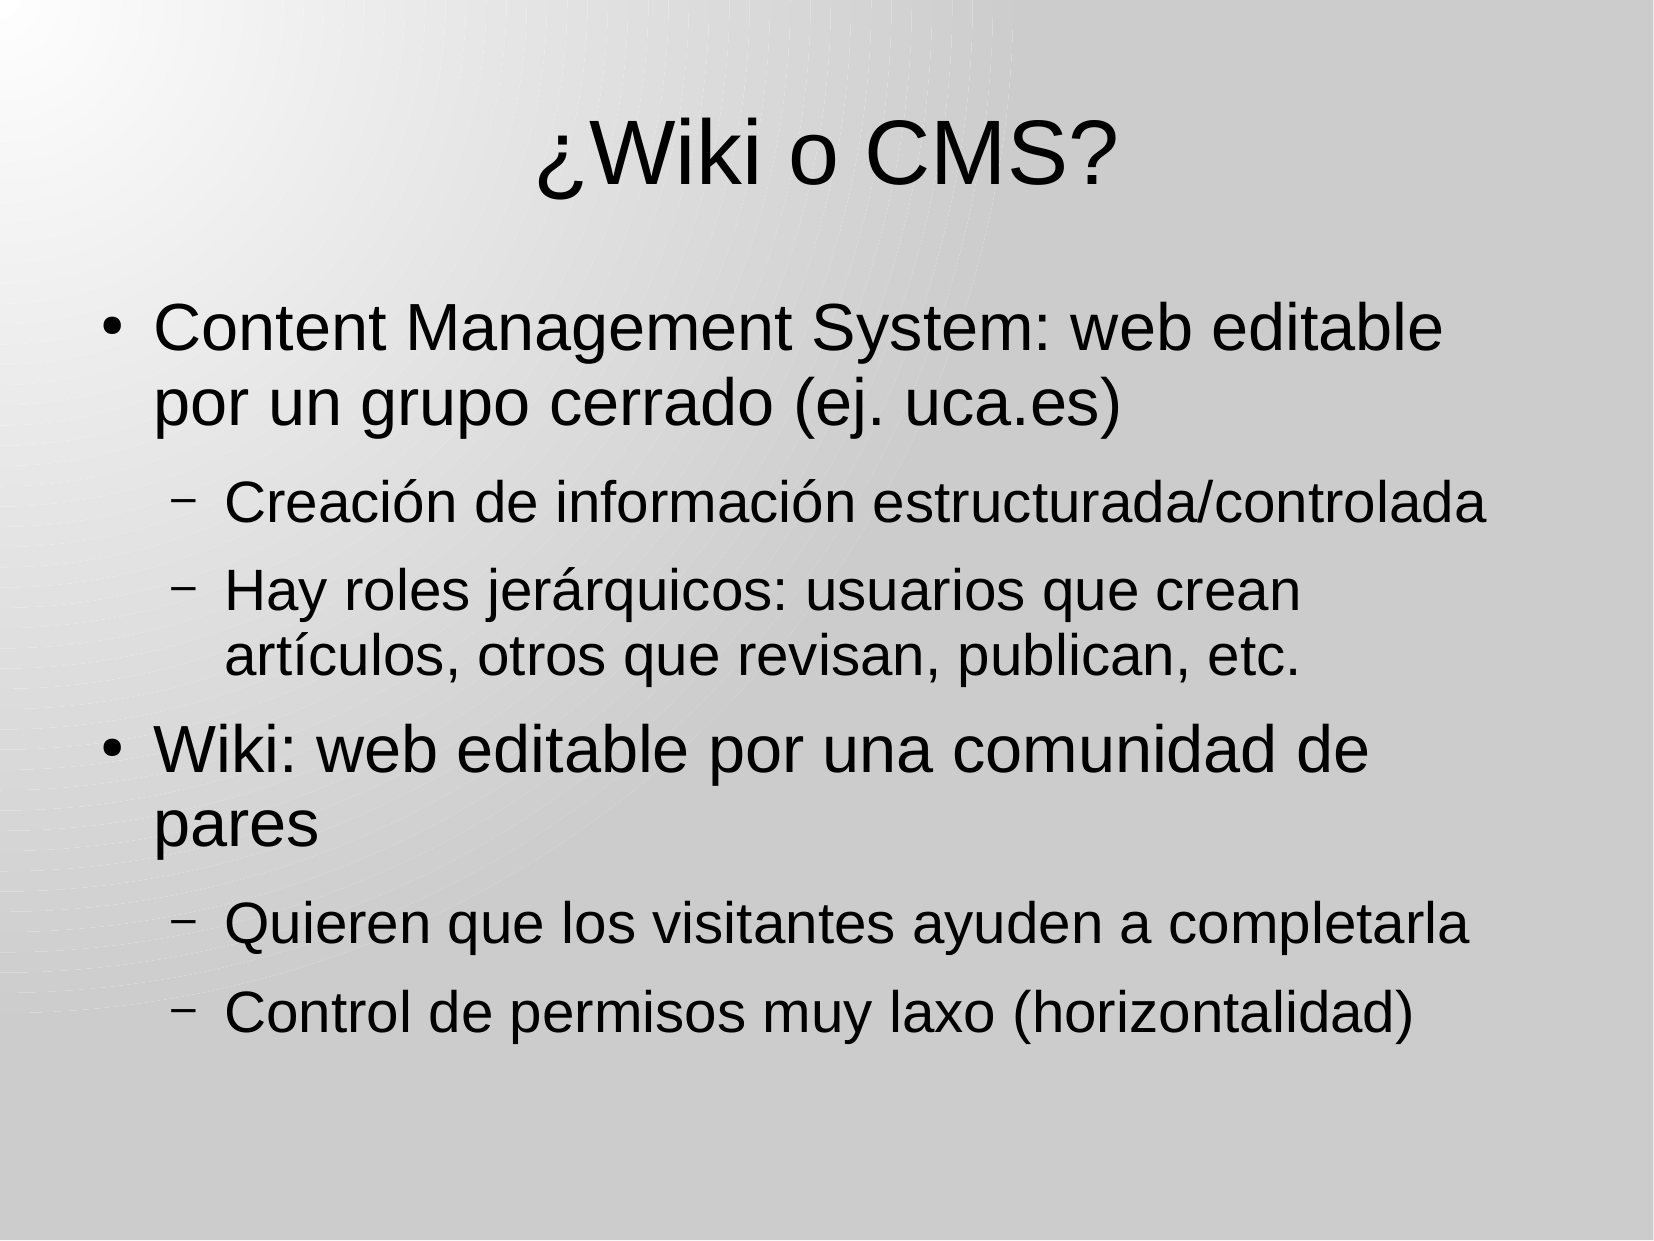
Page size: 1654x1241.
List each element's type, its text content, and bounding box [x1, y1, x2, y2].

title ¿Wiki o CMS? [82, 49, 1571, 257]
list Content Management System: web editable por un grupo cerrado (ej. uca.es) Creación de información estructurada/controlada Hay roles jerárquicos: usuarios que crean artículos, otros que revisan, publican, etc. Wiki: web editable por una comunidad de pares Quieren que los visitantes ayuden a completarla Control de permisos muy laxo (horizontalidad) [82, 290, 1538, 1109]
